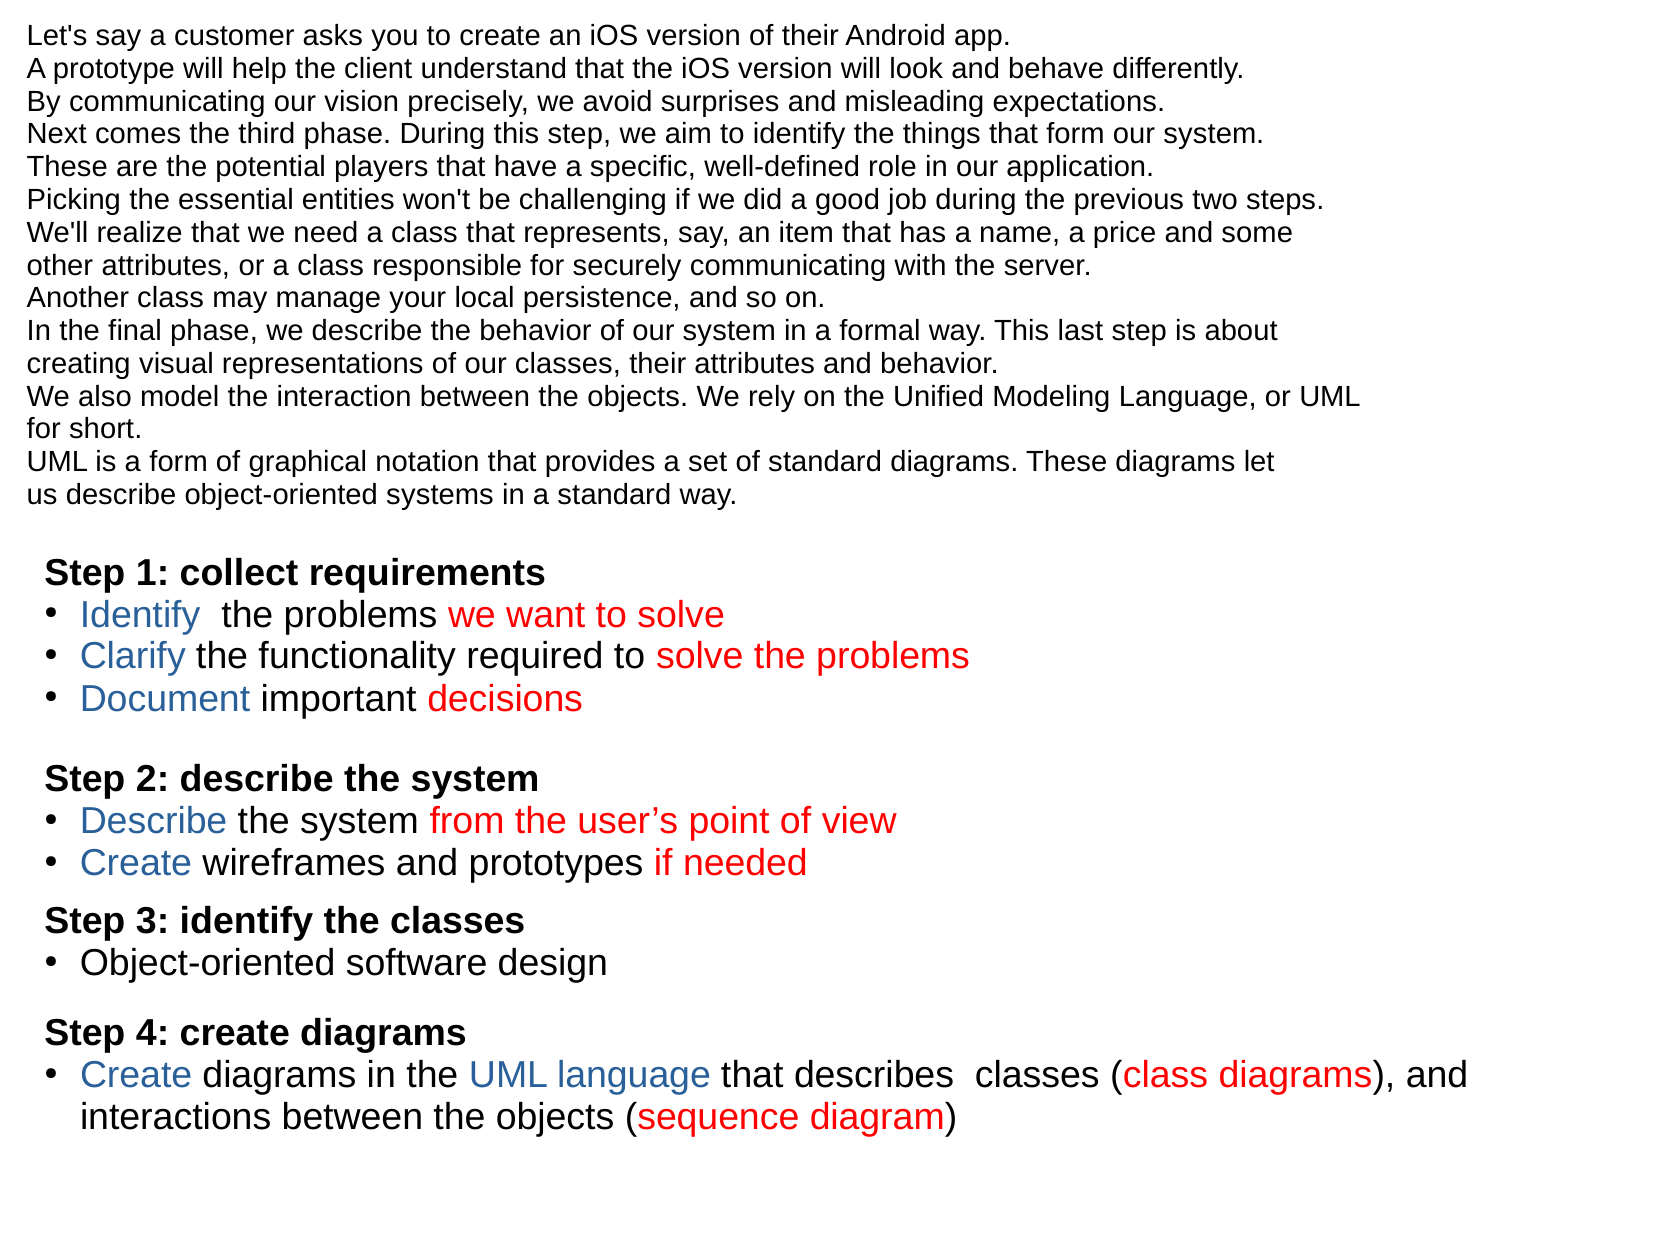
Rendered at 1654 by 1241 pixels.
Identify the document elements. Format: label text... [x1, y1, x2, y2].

text_box Step 3: identify the classes Object-oriented software design [29, 892, 623, 1004]
text_box Step 1: collect requirements Identify the problems we want to solve Clarify the functionality required to solve the problems Document important decisions [29, 543, 985, 768]
text_box Step 4: create diagrams Create diagrams in the UML language that describes classes (class diagrams), and interactions between the objects (sequence diagram) [29, 1004, 1536, 1186]
text_box Let's say a customer asks you to create an iOS version of their Android app. A prototype will help the client understand that the iOS version will look and behave differently. By communicating our vision precisely, we avoid surprises and misleading expectations. Next comes the third phase. During this step, we aim to identify the things that form our system. These are the potential players that have a specific, well-defined role in our application. Picking the essential entities won't be challenging if we did a good job during the previous two steps. We'll realize that we need a class that represents, say, an item that has a name, a price and some other attributes, or a class responsible for securely communicating with the server. Another class may manage your local persistence, and so on. In the final phase, we describe the behavior of our system in a formal way. This last step is about creating visual representations of our classes, their attributes and behavior. We also model the interaction between the objects. We rely on the Unified Modeling Language, or UML for short. UML is a form of graphical notation that provides a set of standard diagrams. These diagrams let us describe object-oriented systems in a standard way. [11, 11, 1636, 526]
text_box Step 2: describe the system Describe the system from the user’s point of view Create wireframes and prototypes if needed [29, 750, 912, 976]
